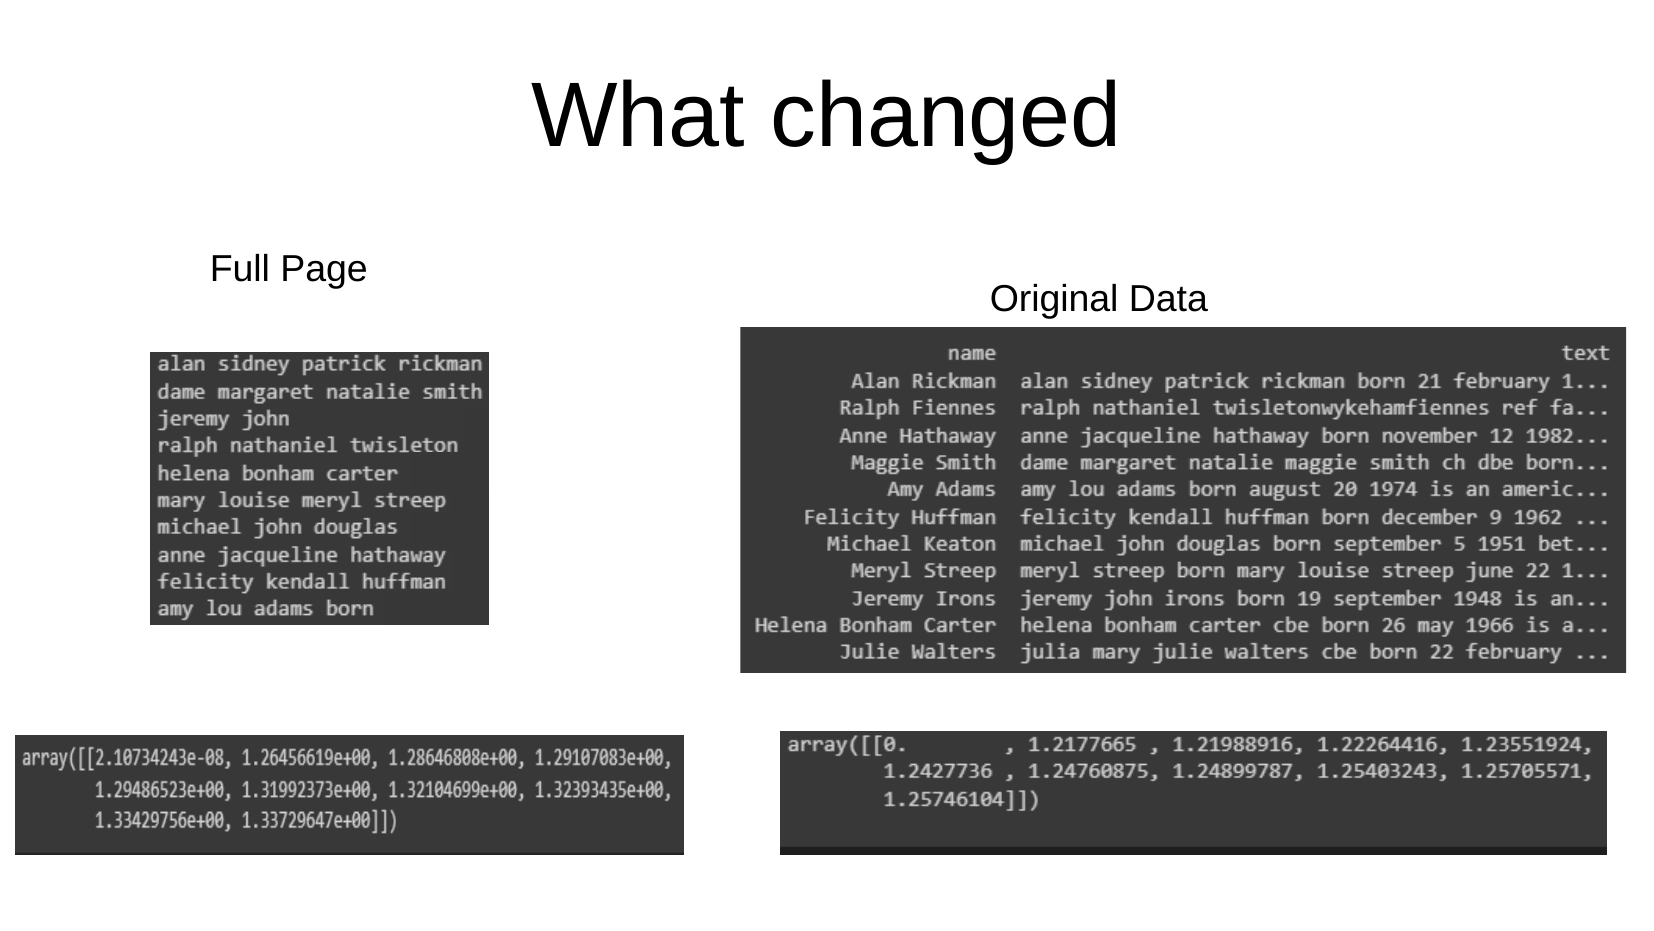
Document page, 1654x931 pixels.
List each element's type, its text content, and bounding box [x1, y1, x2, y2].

text_box Original Data [975, 270, 1246, 327]
title What changed [82, 37, 1571, 193]
picture [15, 735, 684, 856]
picture [780, 731, 1607, 856]
picture [740, 327, 1627, 673]
picture [150, 352, 489, 625]
text_box Full Page [195, 240, 496, 297]
